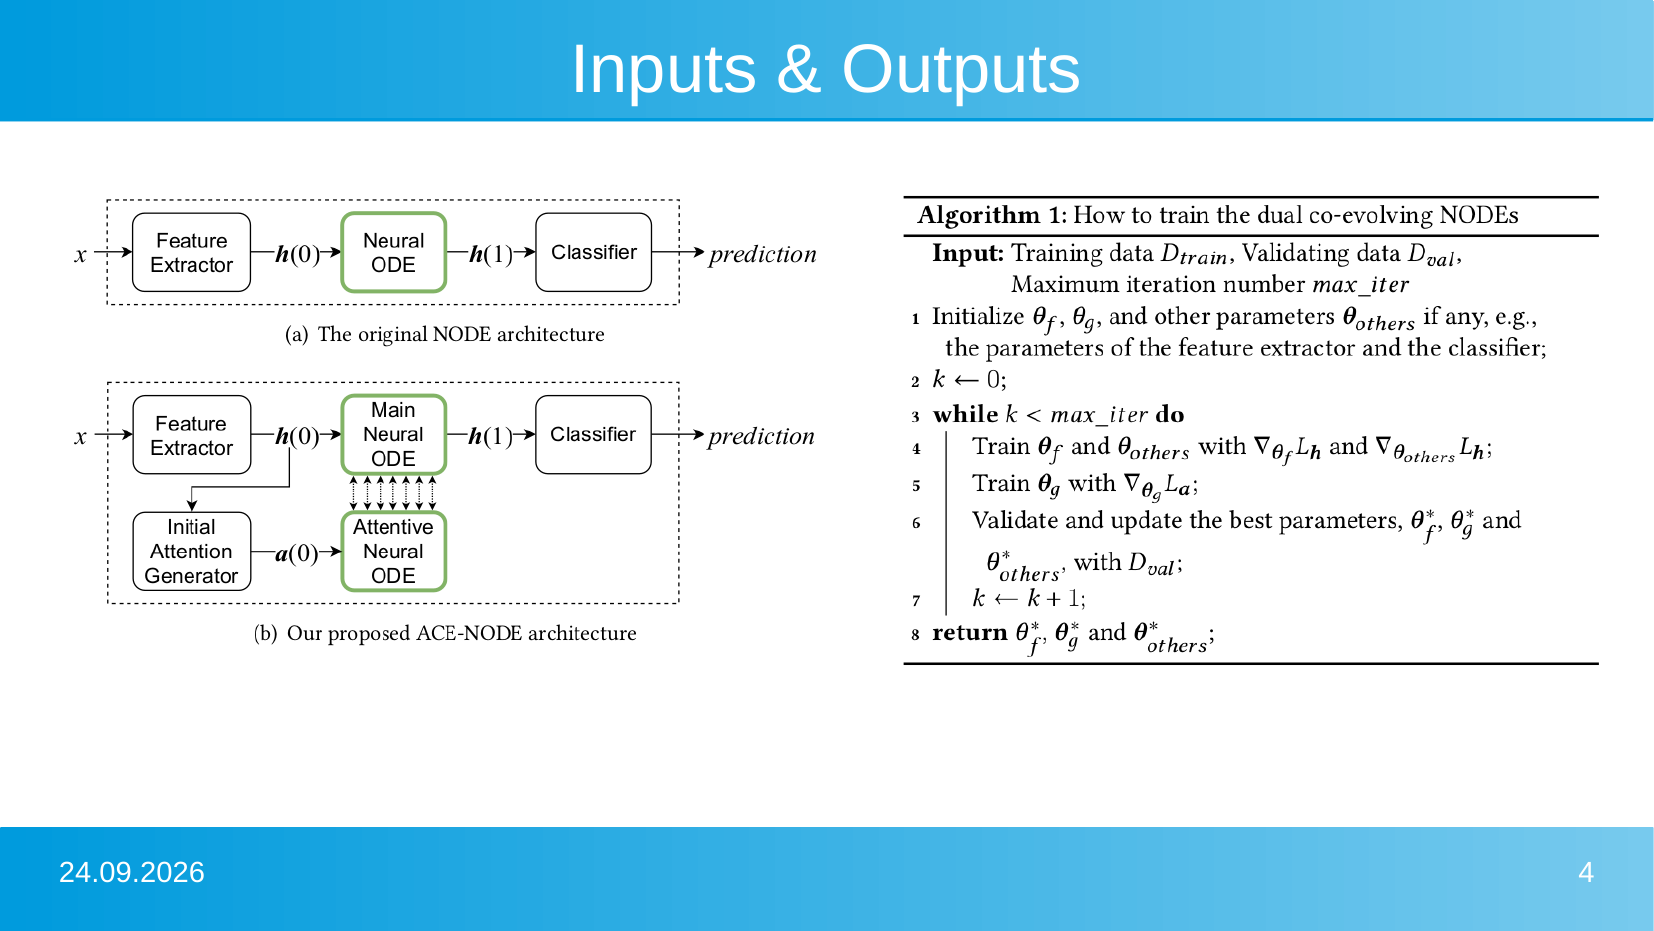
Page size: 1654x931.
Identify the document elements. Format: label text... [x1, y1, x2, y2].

title Inputs & Outputs [59, 29, 1595, 108]
picture [866, 177, 1613, 676]
picture [64, 187, 831, 676]
